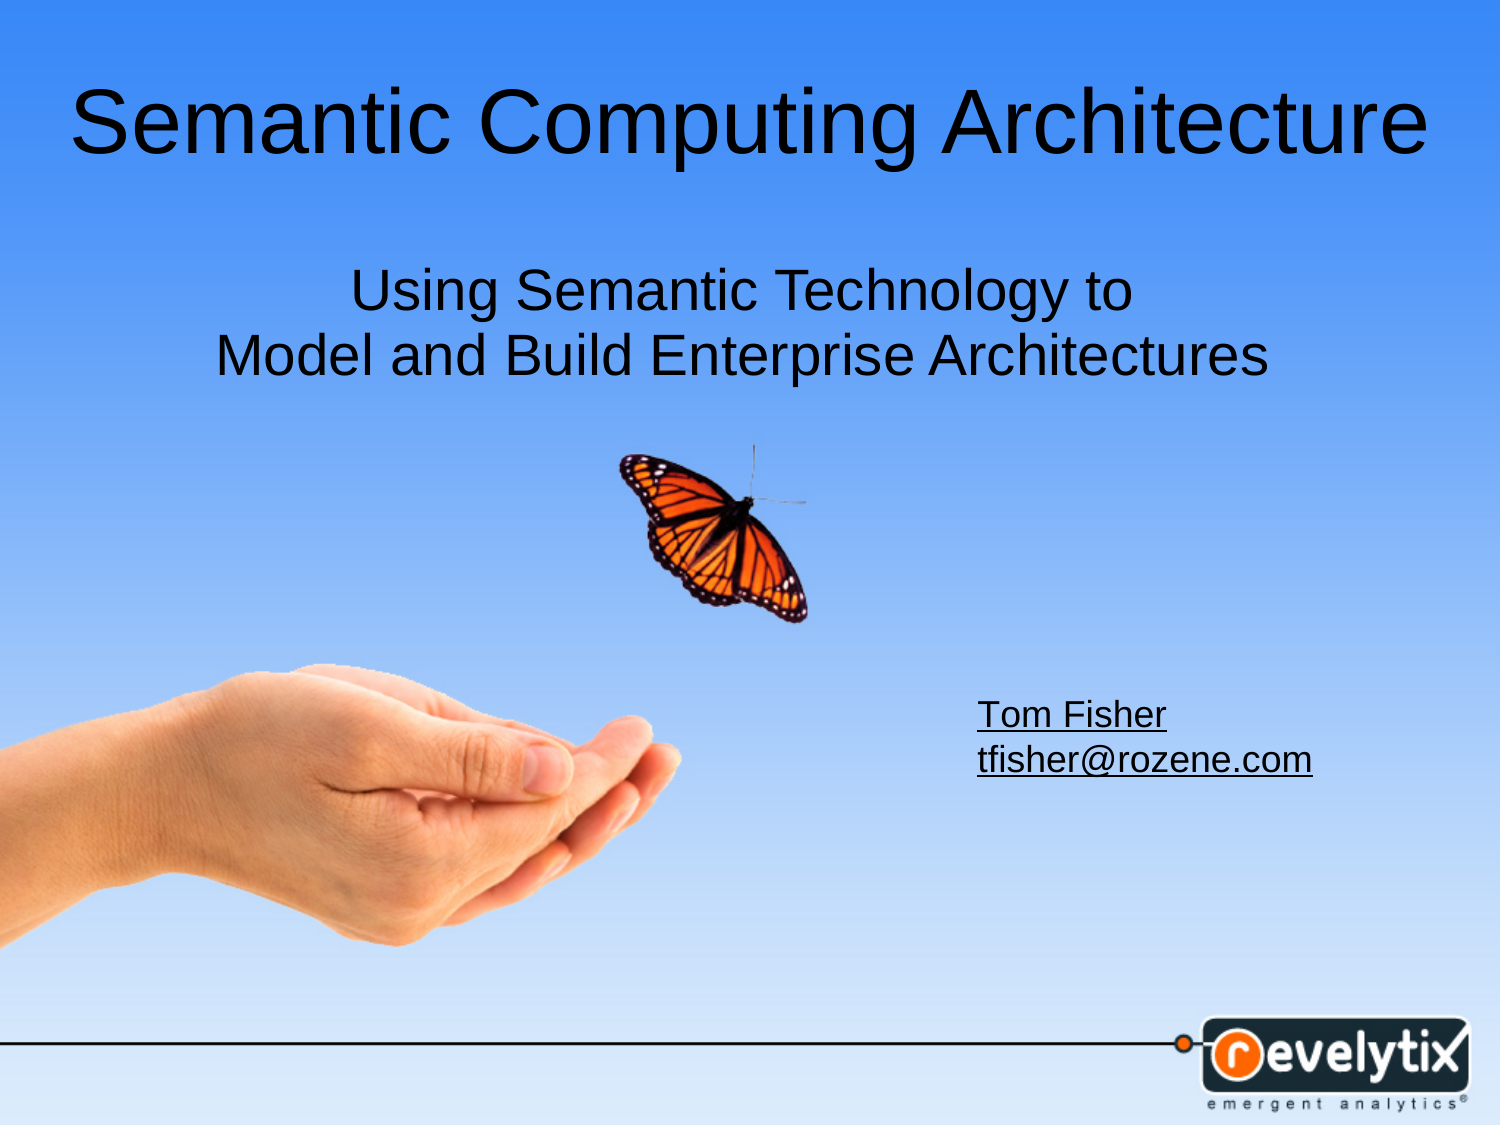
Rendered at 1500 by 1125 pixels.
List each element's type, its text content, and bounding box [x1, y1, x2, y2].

title Semantic Computing Architecture Using Semantic Technology to Model and Build Enterprise Architectures [1, 71, 1500, 448]
text_box Tom Fisher tfisher@rozene.com [962, 682, 1328, 788]
picture [0, 0, 1500, 1125]
